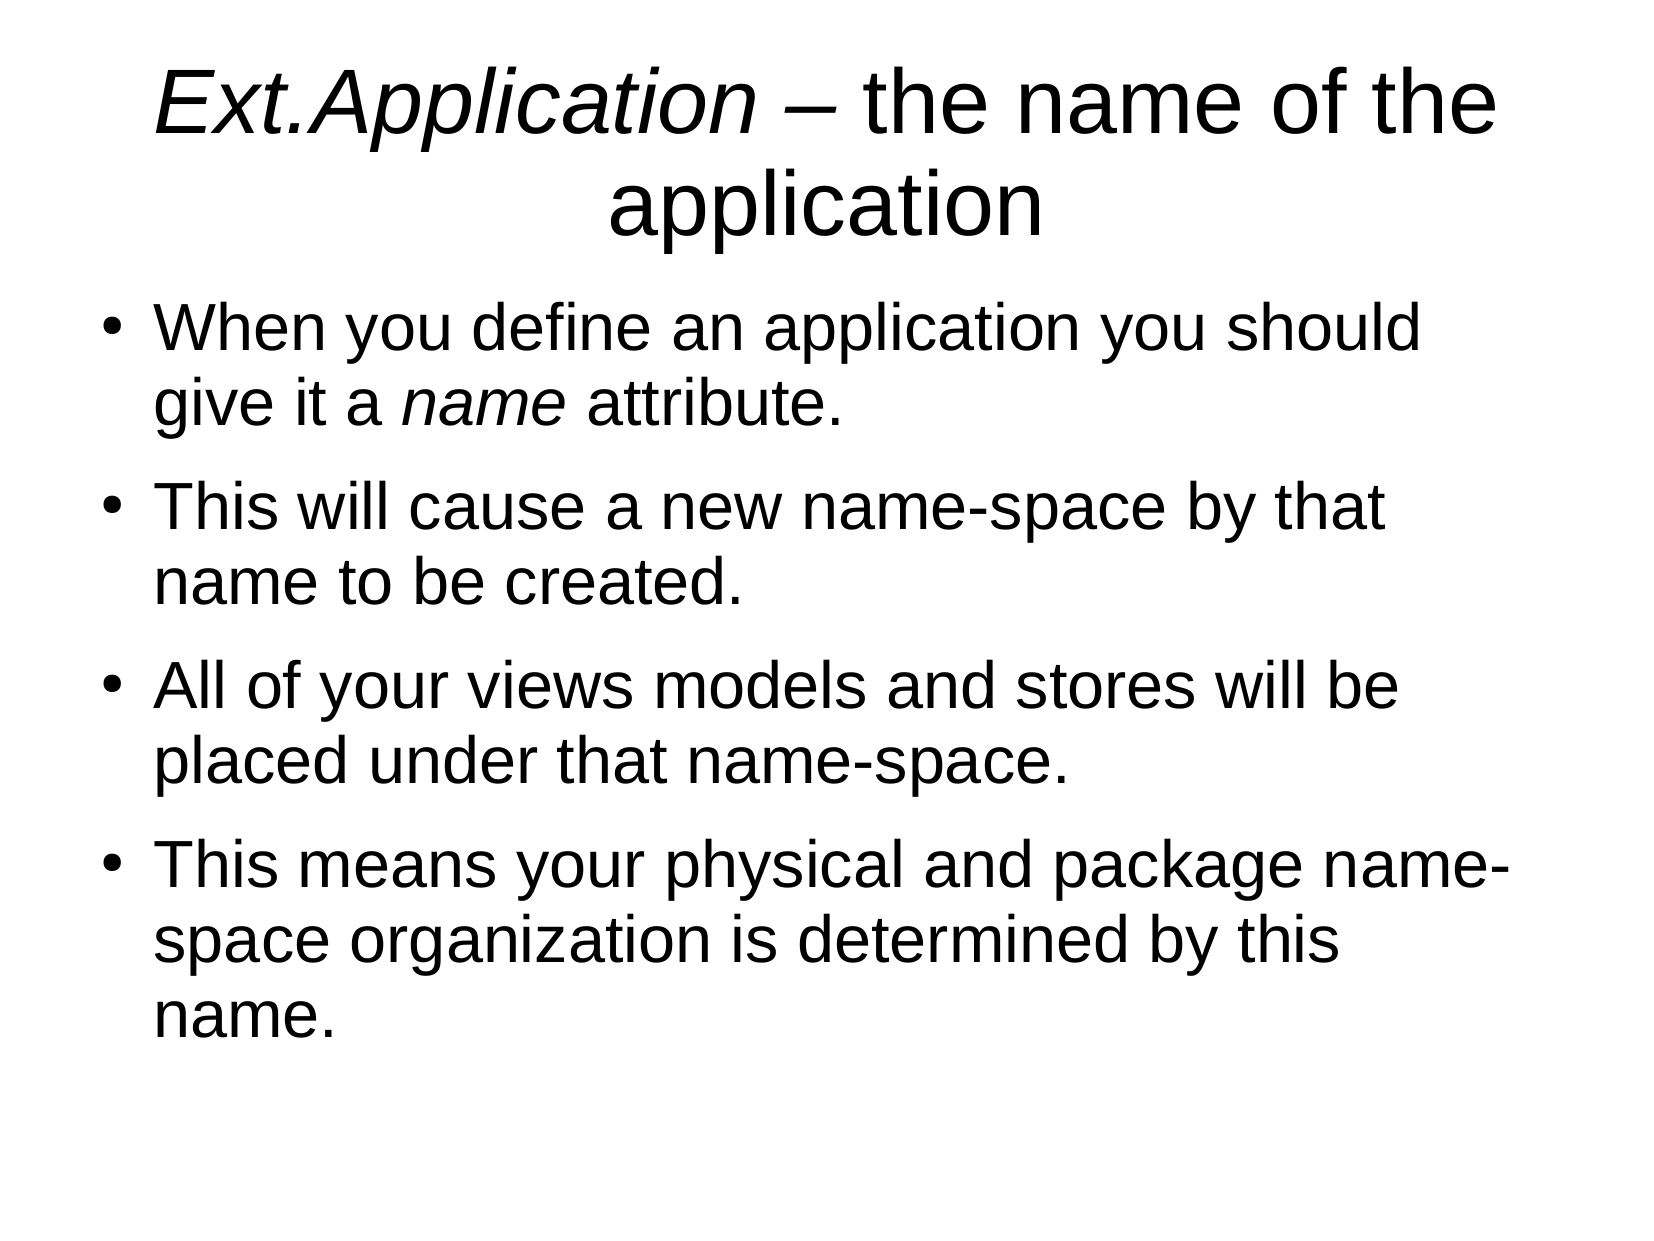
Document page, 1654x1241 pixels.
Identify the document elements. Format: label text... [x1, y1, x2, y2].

title Ext.Application – the name of the application [82, 49, 1571, 257]
list When you define an application you should give it a name attribute. This will cause a new name-space by that name to be created. All of your views models and stores will be placed under that name-space. This means your physical and package name-space organization is determined by this name. [82, 290, 1538, 1171]
